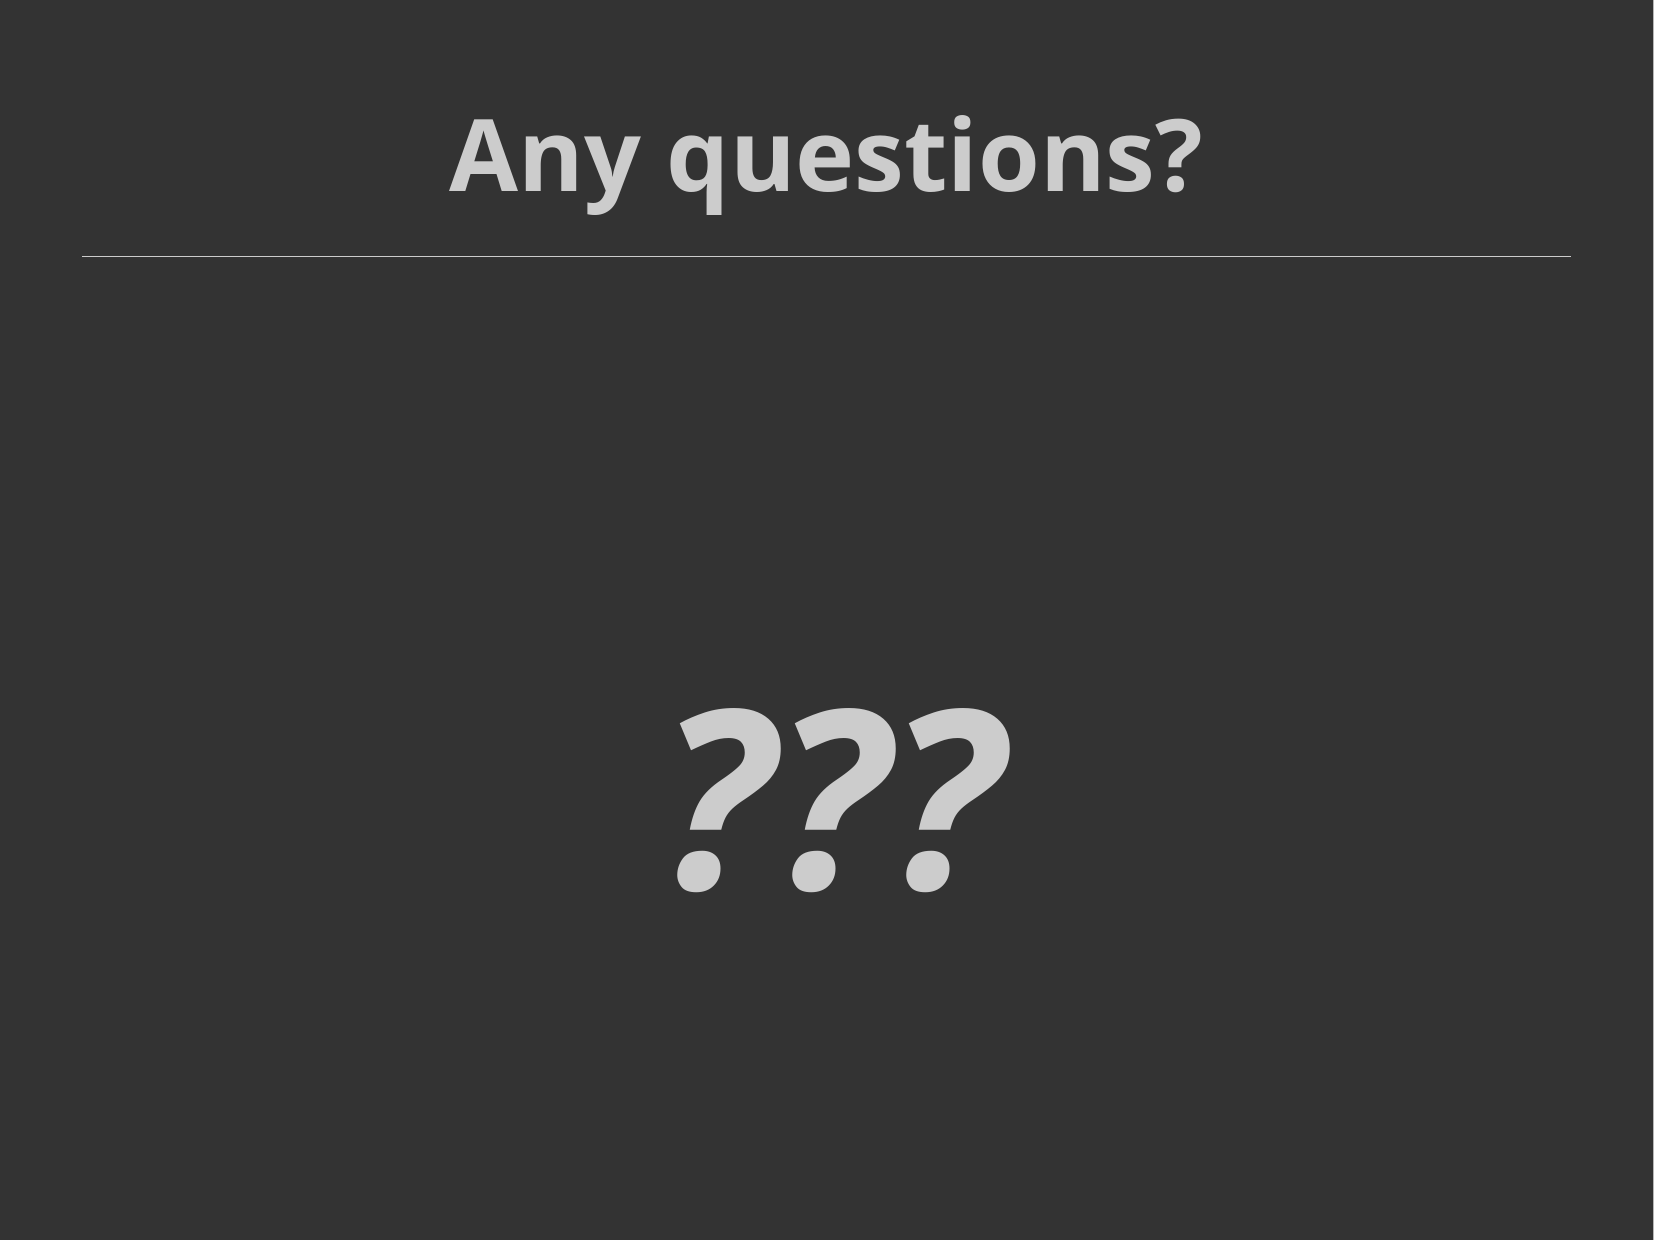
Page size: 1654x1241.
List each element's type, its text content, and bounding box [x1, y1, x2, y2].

title Any questions? [82, 49, 1571, 257]
subtitle ??? [86, 390, 1576, 1110]
